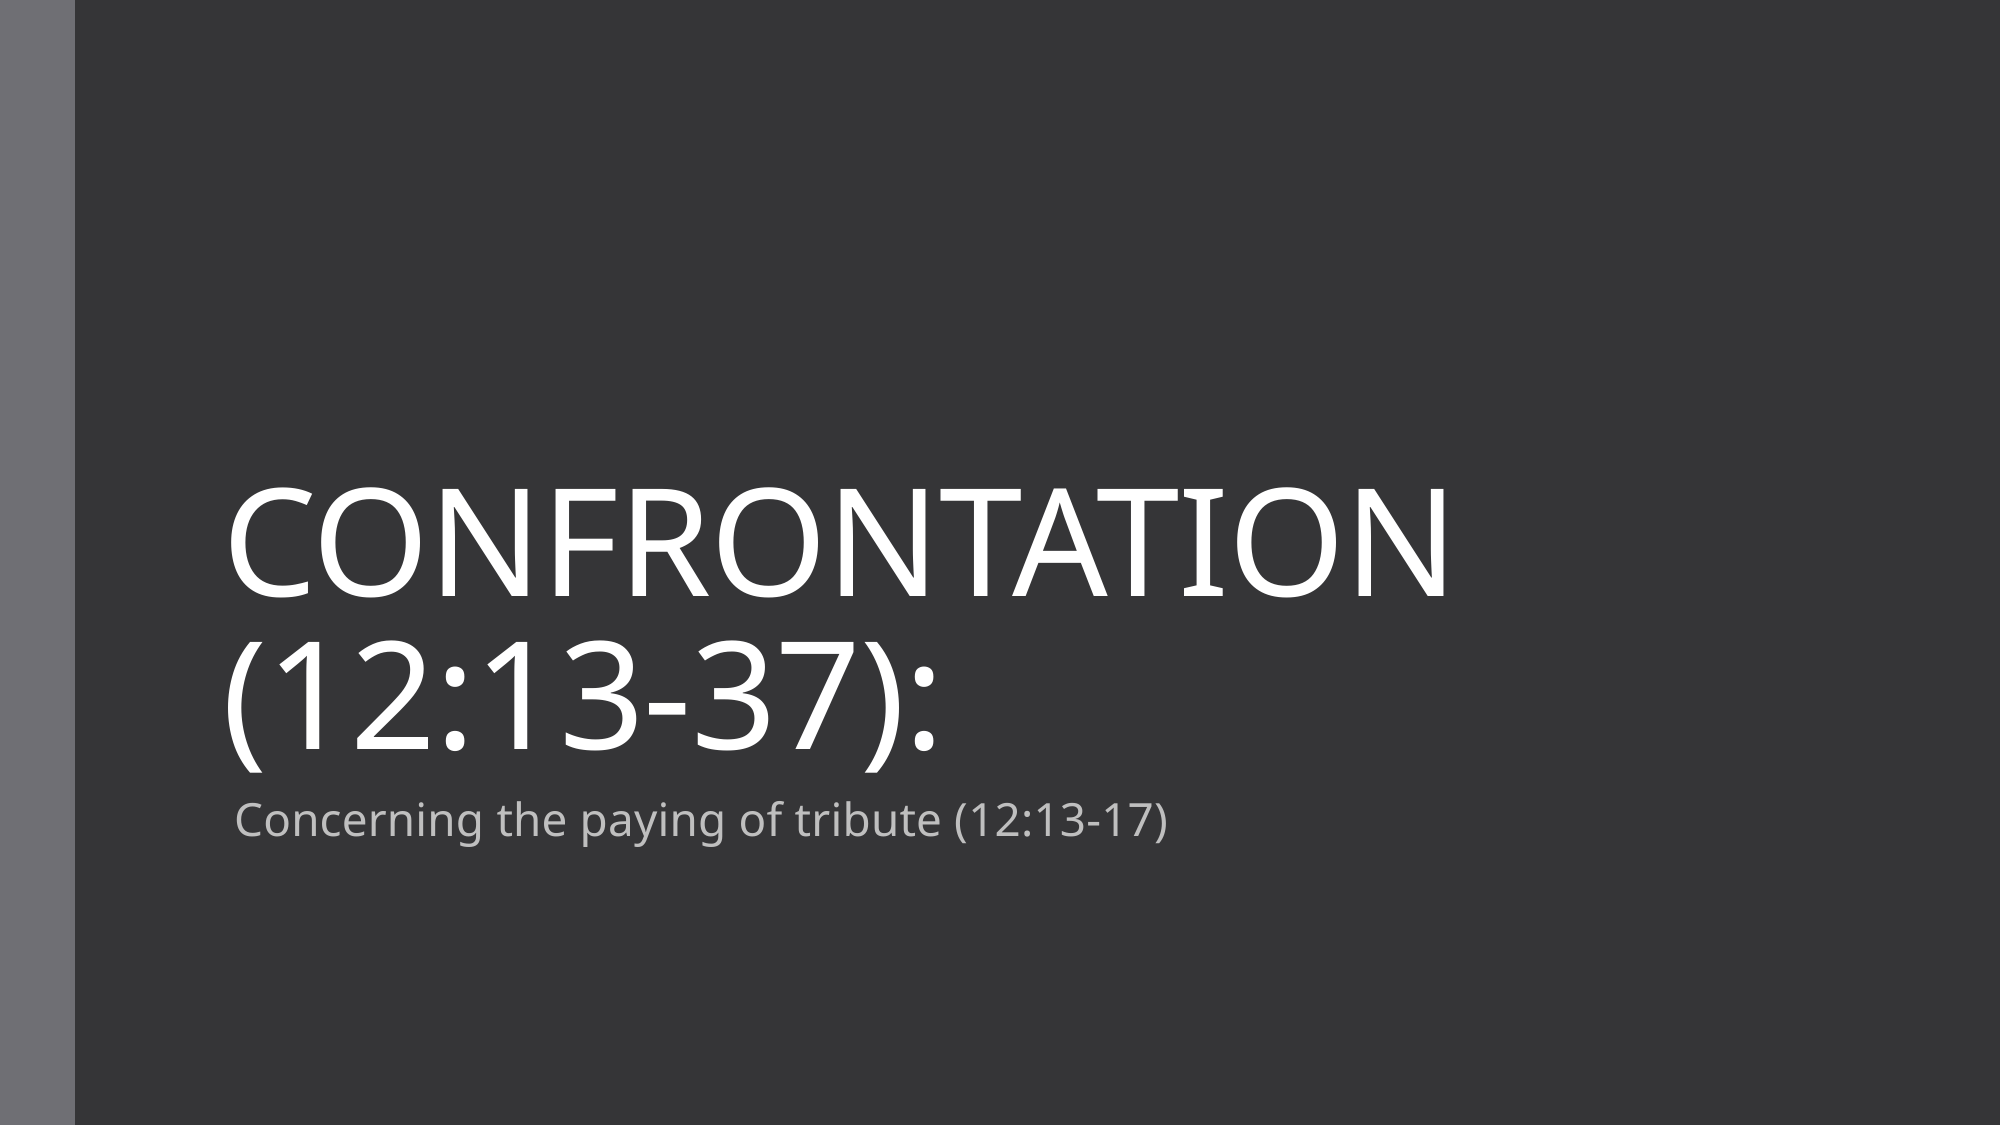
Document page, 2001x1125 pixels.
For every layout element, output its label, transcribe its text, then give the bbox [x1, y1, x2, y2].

subtitle Concerning the paying of tribute (12:13-17) [206, 787, 1752, 1066]
title CONFRONTATION (12:13-37): [206, 124, 1752, 787]
